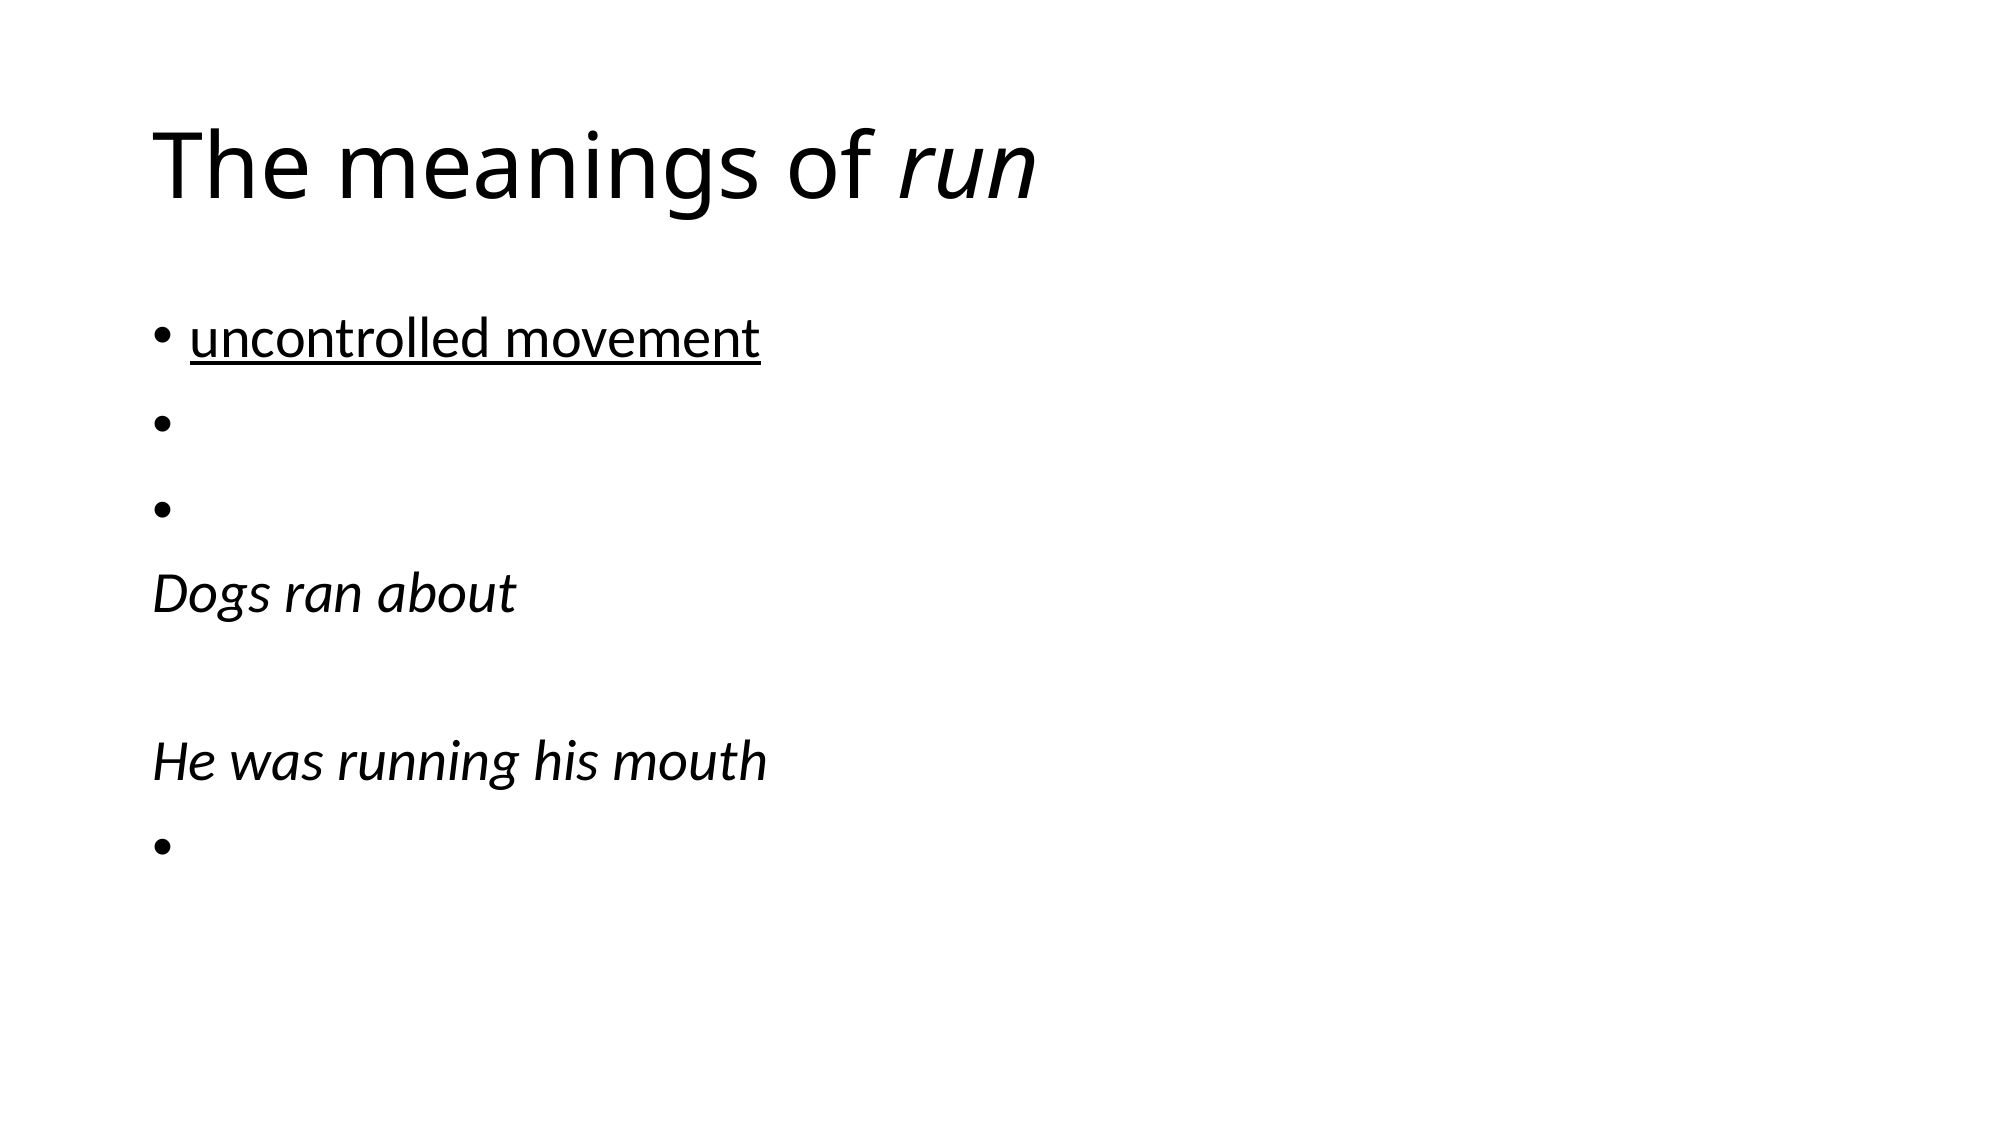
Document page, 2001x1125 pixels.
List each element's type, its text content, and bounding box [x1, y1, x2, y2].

title The meanings of run [137, 59, 1863, 278]
list uncontrolled movement Dogs ran about He was running his mouth [137, 299, 1863, 1014]
